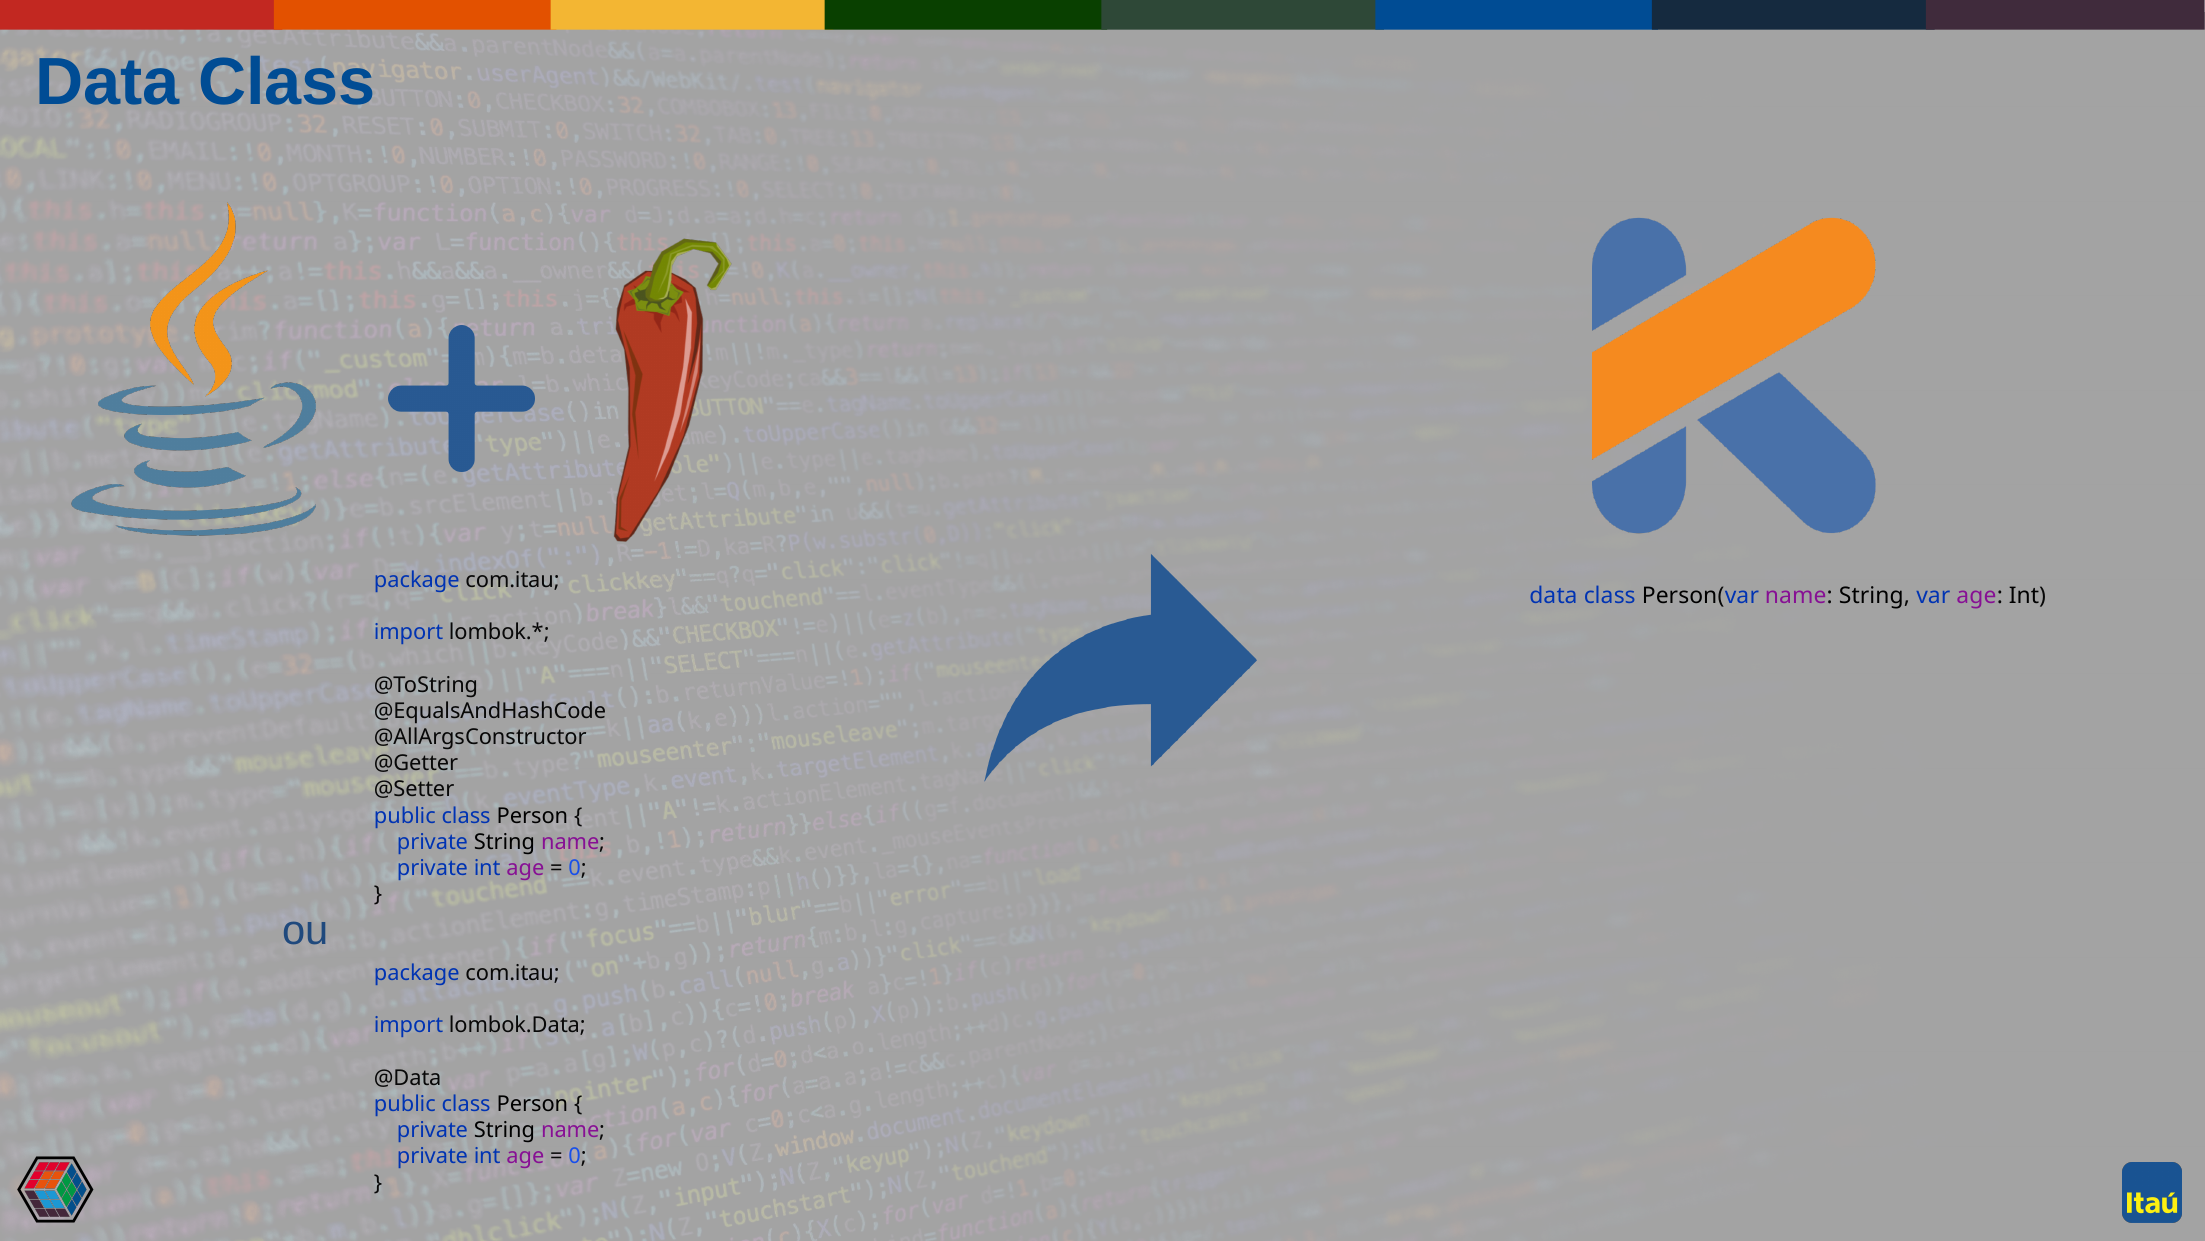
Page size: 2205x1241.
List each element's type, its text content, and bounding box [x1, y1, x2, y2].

picture [388, 325, 535, 472]
picture [1587, 217, 1880, 534]
picture [15, 1149, 95, 1229]
picture [64, 202, 324, 549]
text_box package com.itau; import lombok.*; @ToString @EqualsAndHashCode @AllArgsConstructor @Getter @Setter public class Person { private String name; private int age = 0; } package com.itau; import lombok.Data; @Data public class Person { private String name; private int age = 0; } [359, 557, 719, 1241]
picture [599, 231, 746, 549]
title Data Class [35, 44, 2020, 120]
text_box ou [282, 877, 347, 979]
text_box data class Person(var name: String, var age: Int) [1514, 572, 2205, 647]
picture [984, 531, 1257, 805]
picture [2122, 1162, 2182, 1223]
